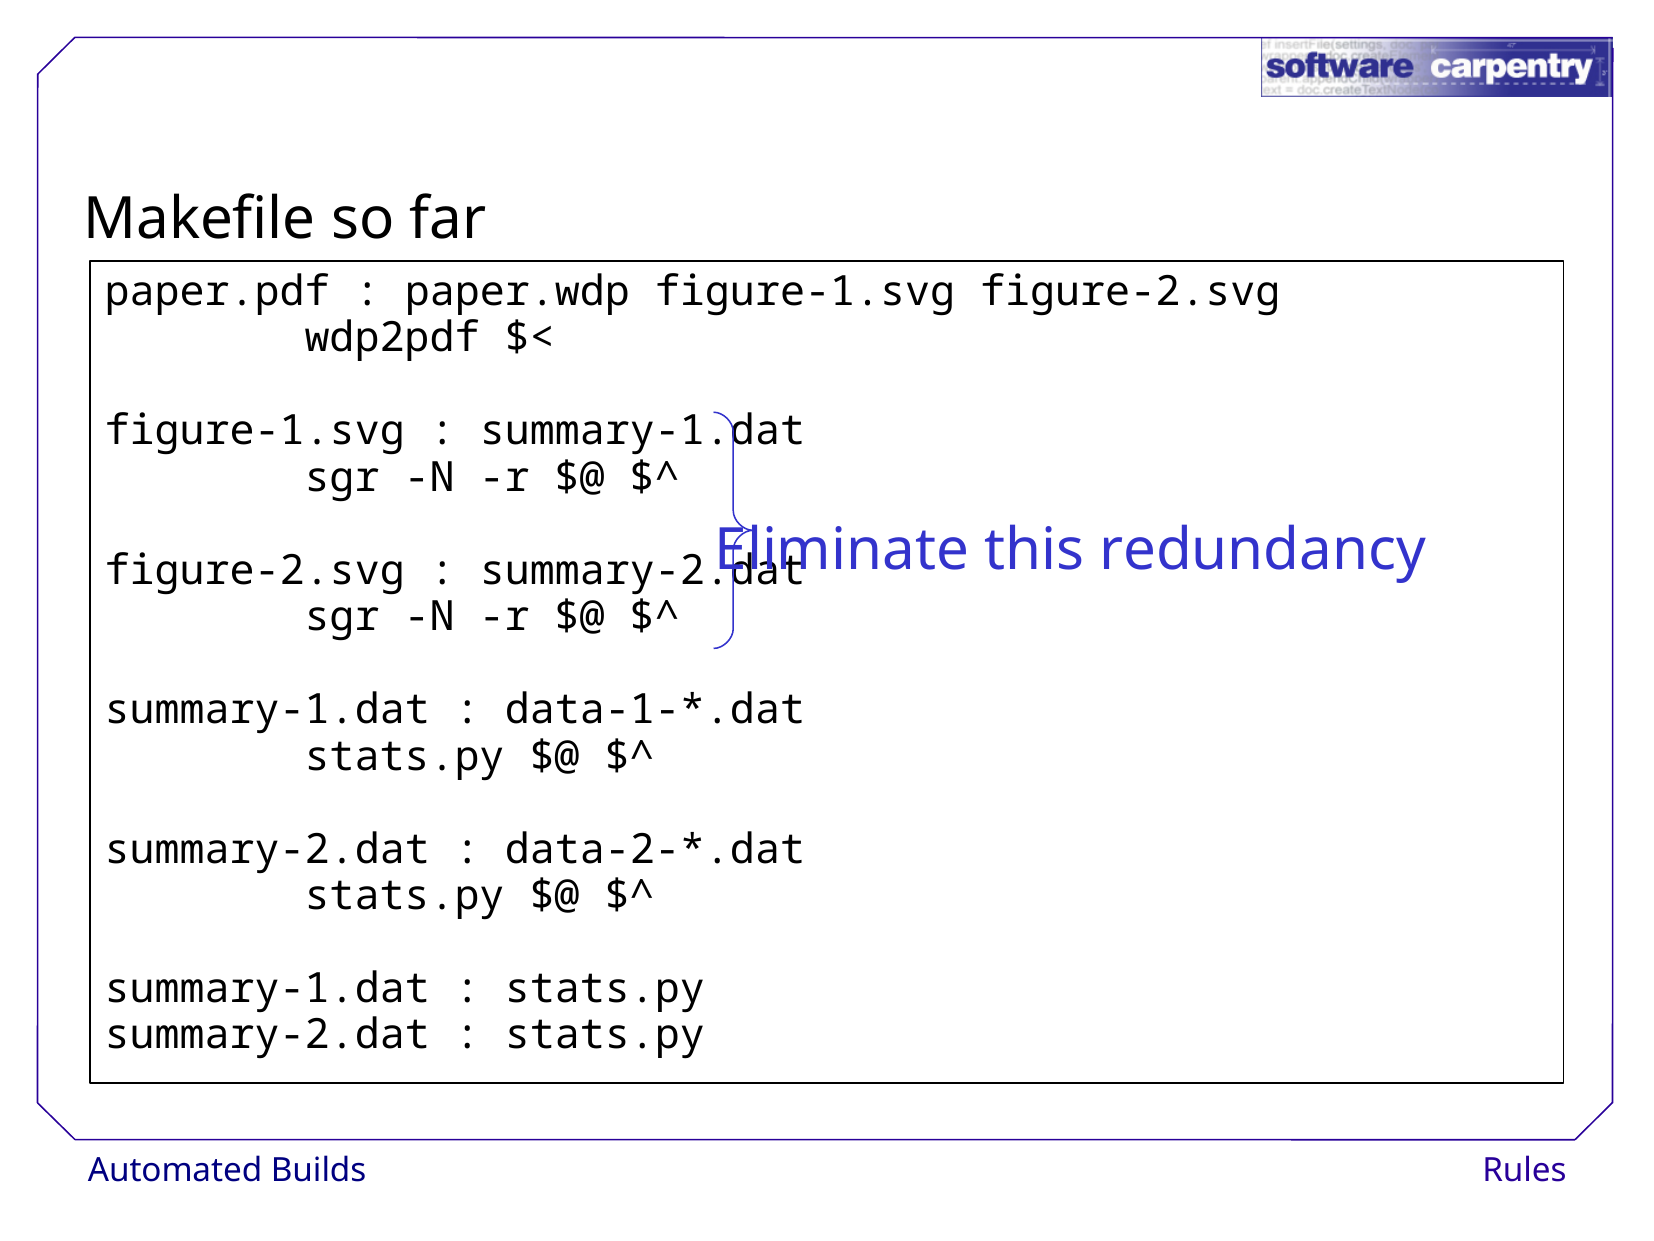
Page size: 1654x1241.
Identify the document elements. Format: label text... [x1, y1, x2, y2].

text_box paper.pdf : paper.wdp figure-1.svg figure-2.svg wdp2pdf $< figure-1.svg : summary-1.dat sgr -N -r $@ $^ figure-2.svg : summary-2.dat sgr -N -r $@ $^ summary-1.dat : data-1-*.dat stats.py $@ $^ summary-2.dat : data-2-*.dat stats.py $@ $^ summary-1.dat : stats.py summary-2.dat : stats.py [89, 260, 1564, 1084]
picture [1261, 39, 1613, 97]
text_box Makefile so far [68, 138, 652, 259]
text_box Eliminate this redundancy [699, 468, 1592, 590]
